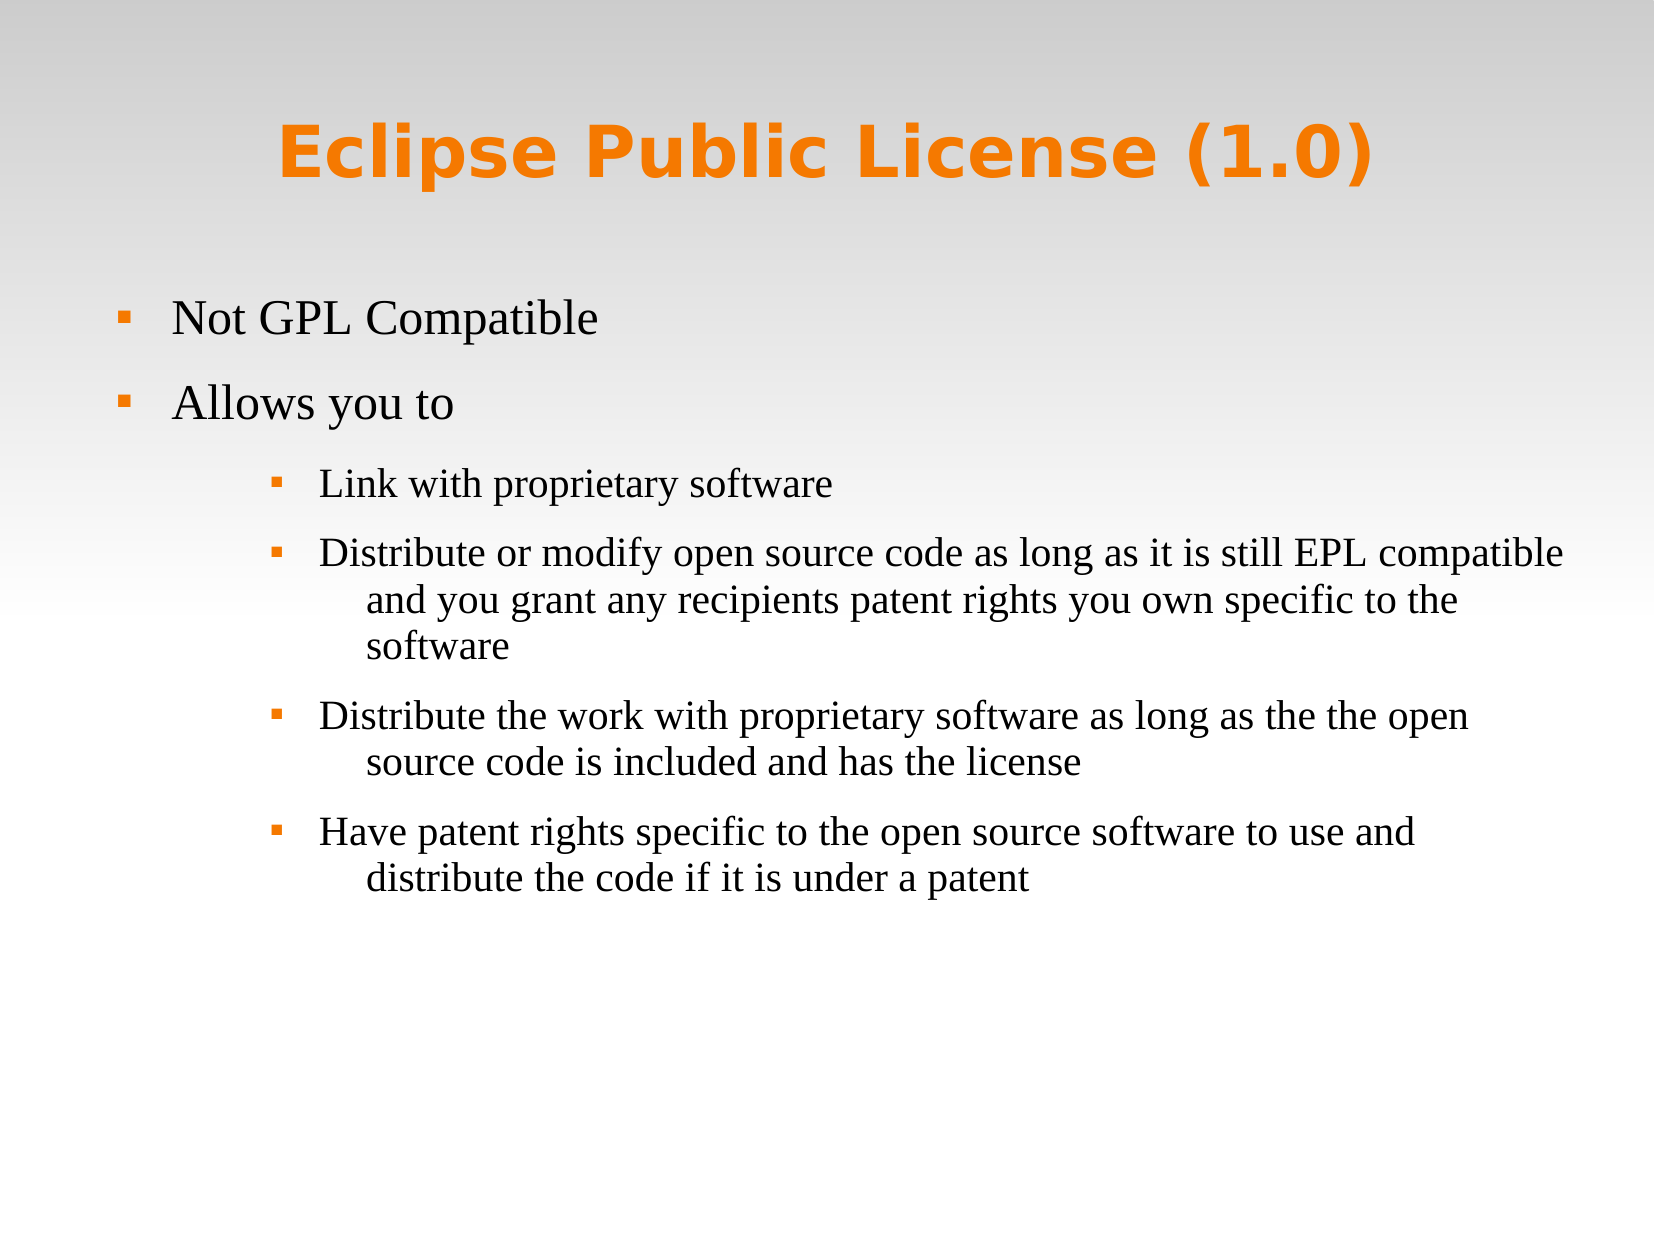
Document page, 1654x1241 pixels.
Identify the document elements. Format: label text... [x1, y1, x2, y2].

list Not GPL Compatible Allows you to Link with proprietary software Distribute or modify open source code as long as it is still EPL compatible and you grant any recipients patent rights you own specific to the software Distribute the work with proprietary software as long as the the open source code is included and has the license Have patent rights specific to the open source software to use and distribute the code if it is under a patent [82, 290, 1571, 1109]
title Eclipse Public License (1.0) [82, 49, 1571, 257]
